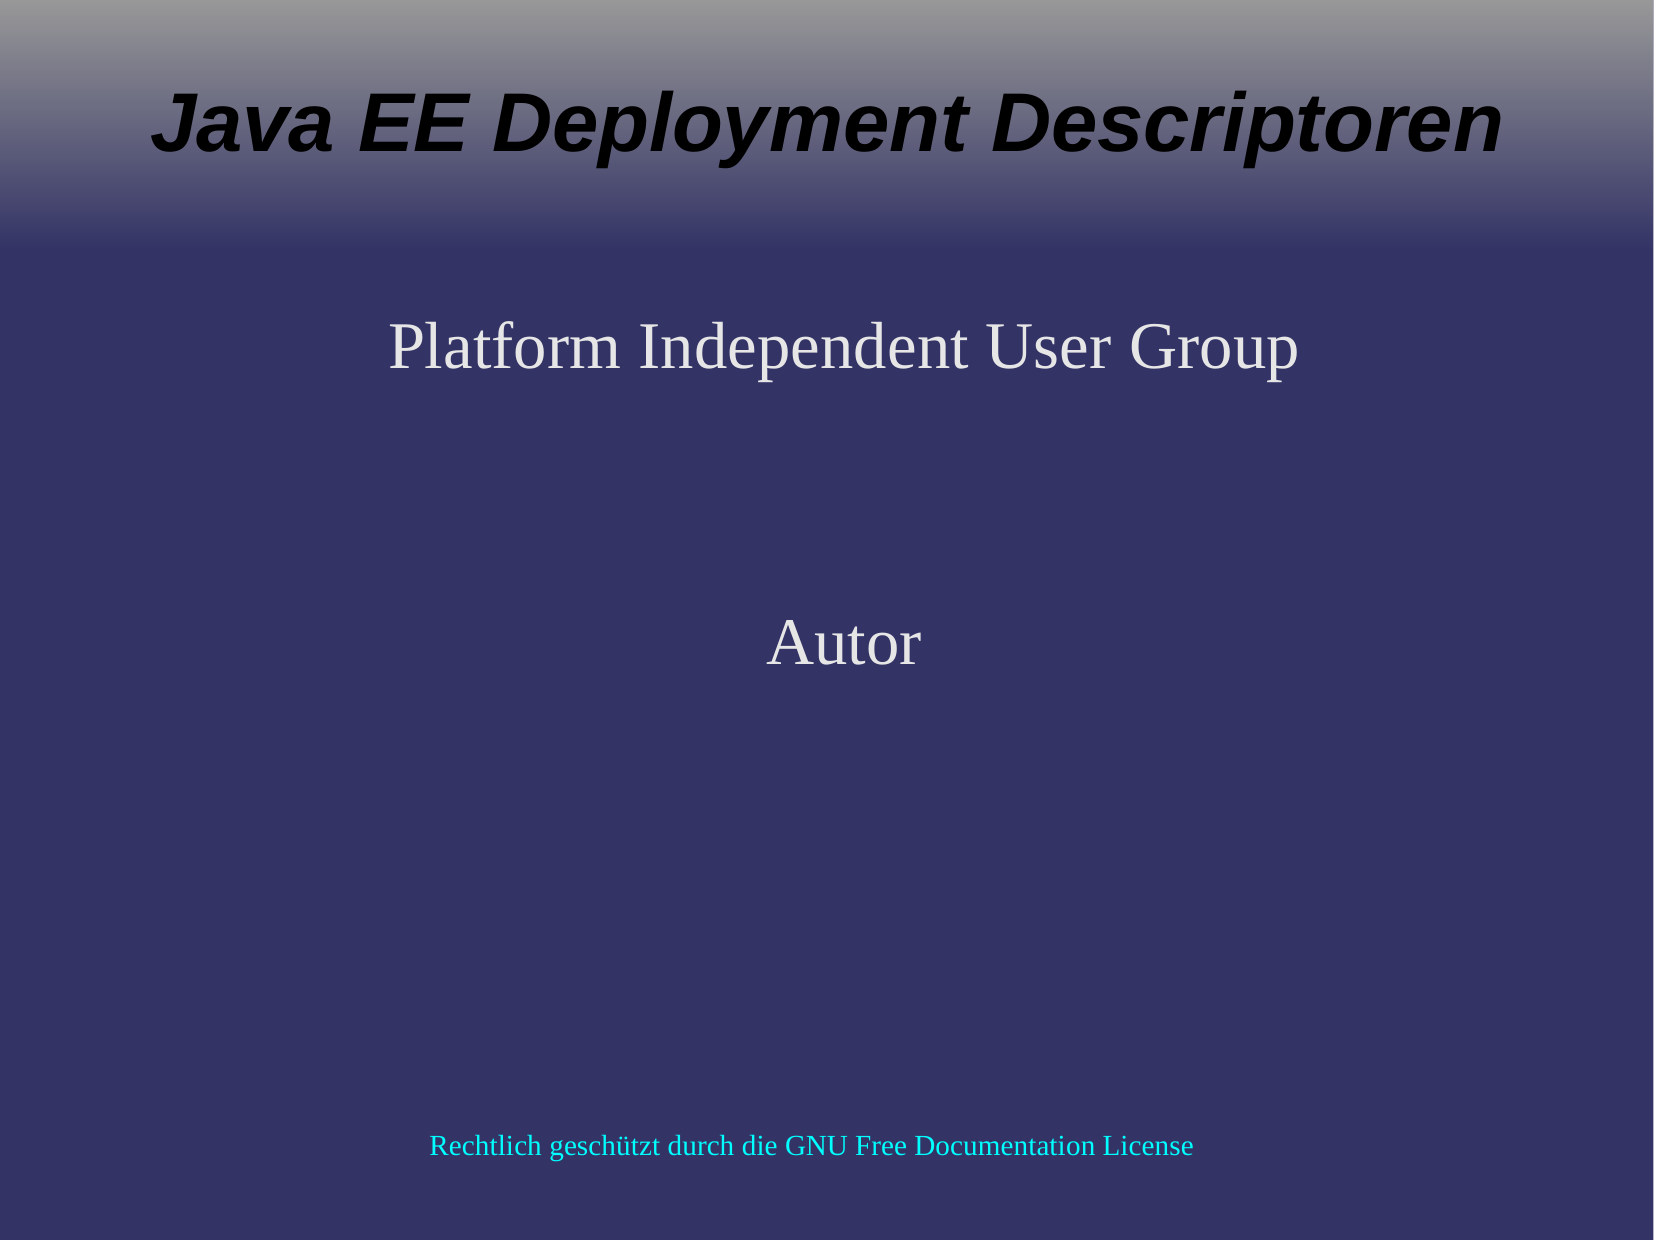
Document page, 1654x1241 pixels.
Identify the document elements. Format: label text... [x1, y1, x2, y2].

title Java EE Deployment Descriptoren [121, 19, 1534, 227]
subtitle Platform Independent User Group Autor Thomas Michel [131, 308, 1522, 1031]
